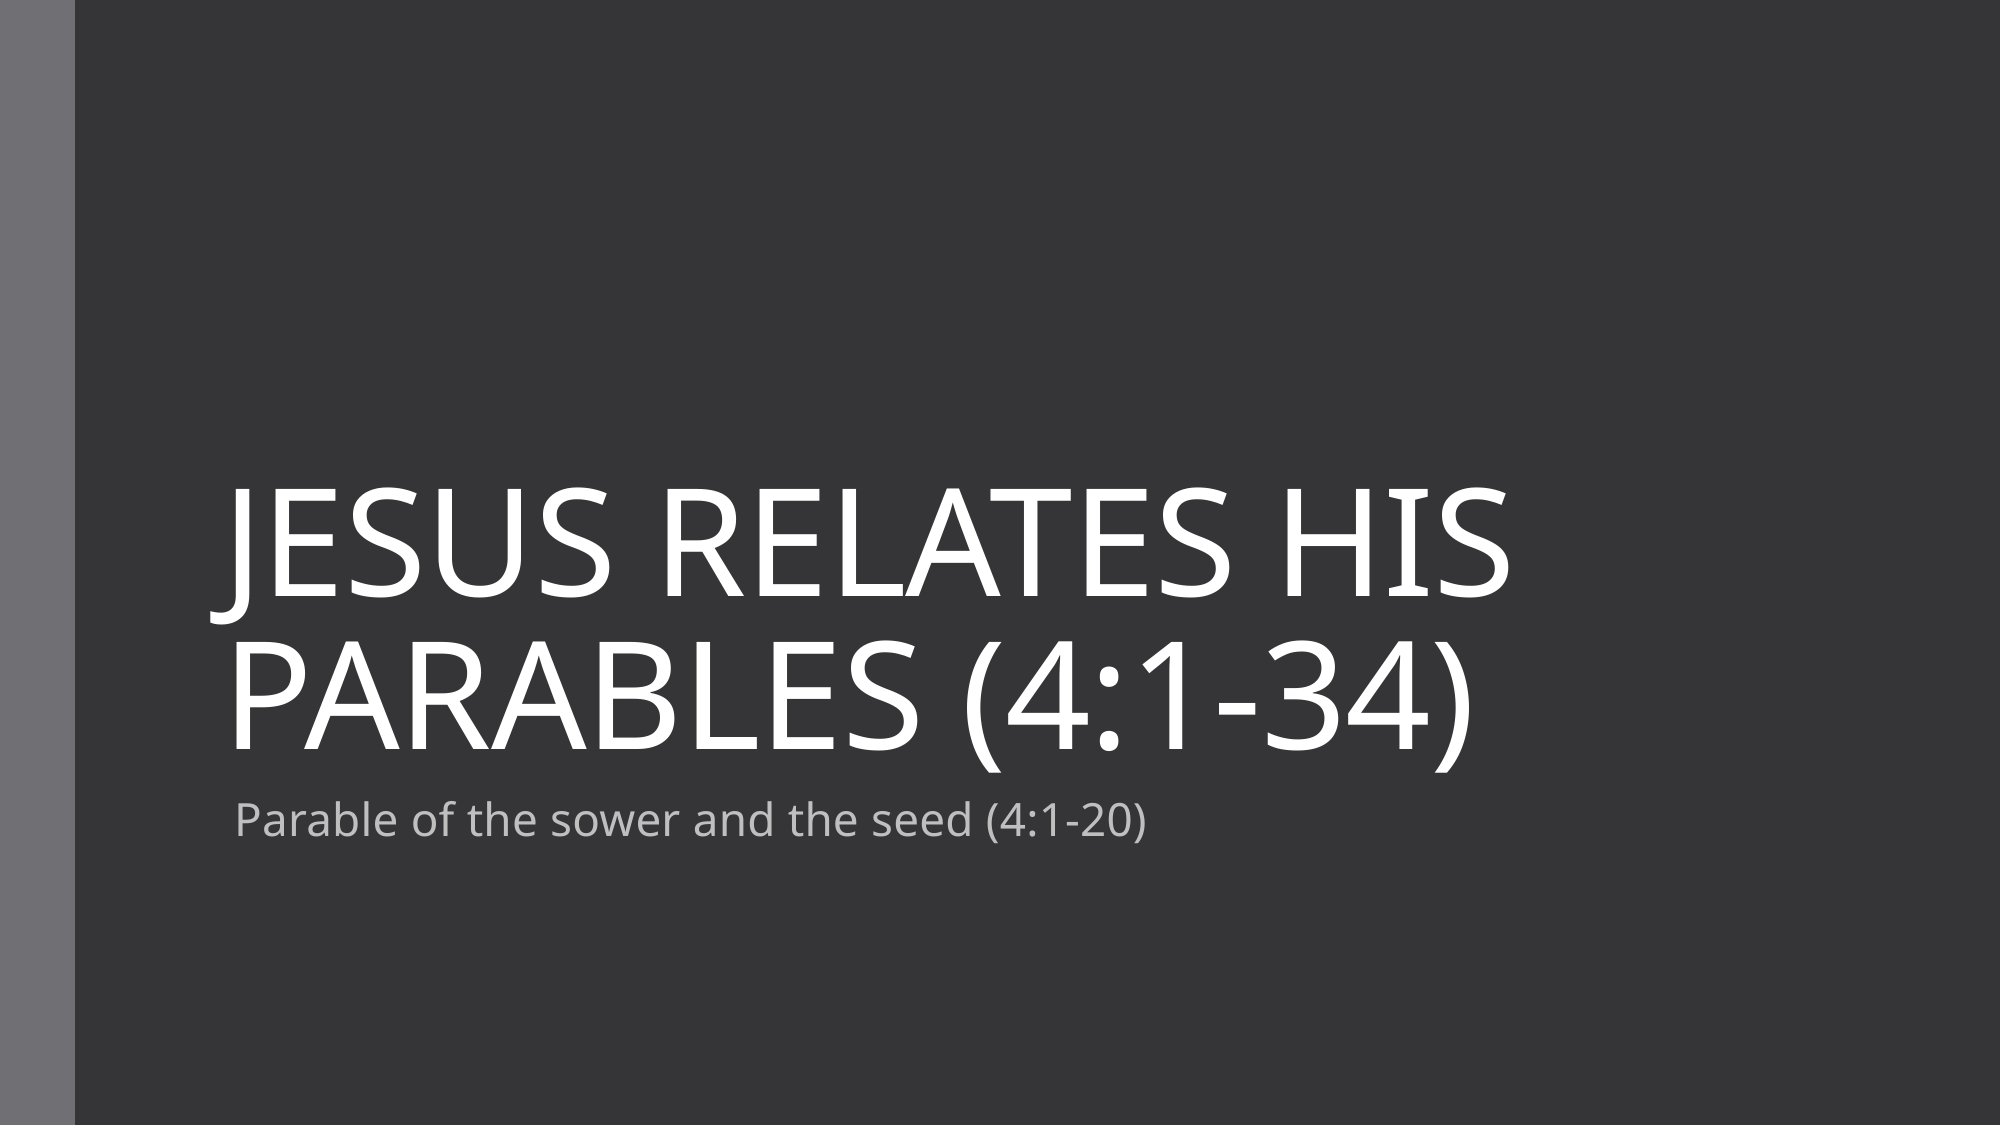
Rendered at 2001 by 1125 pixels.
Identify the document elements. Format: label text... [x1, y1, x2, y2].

subtitle Parable of the sower and the seed (4:1-20) [206, 787, 1752, 1066]
title JESUS RELATES HIS PARABLES (4:1-34) [206, 124, 1752, 787]
